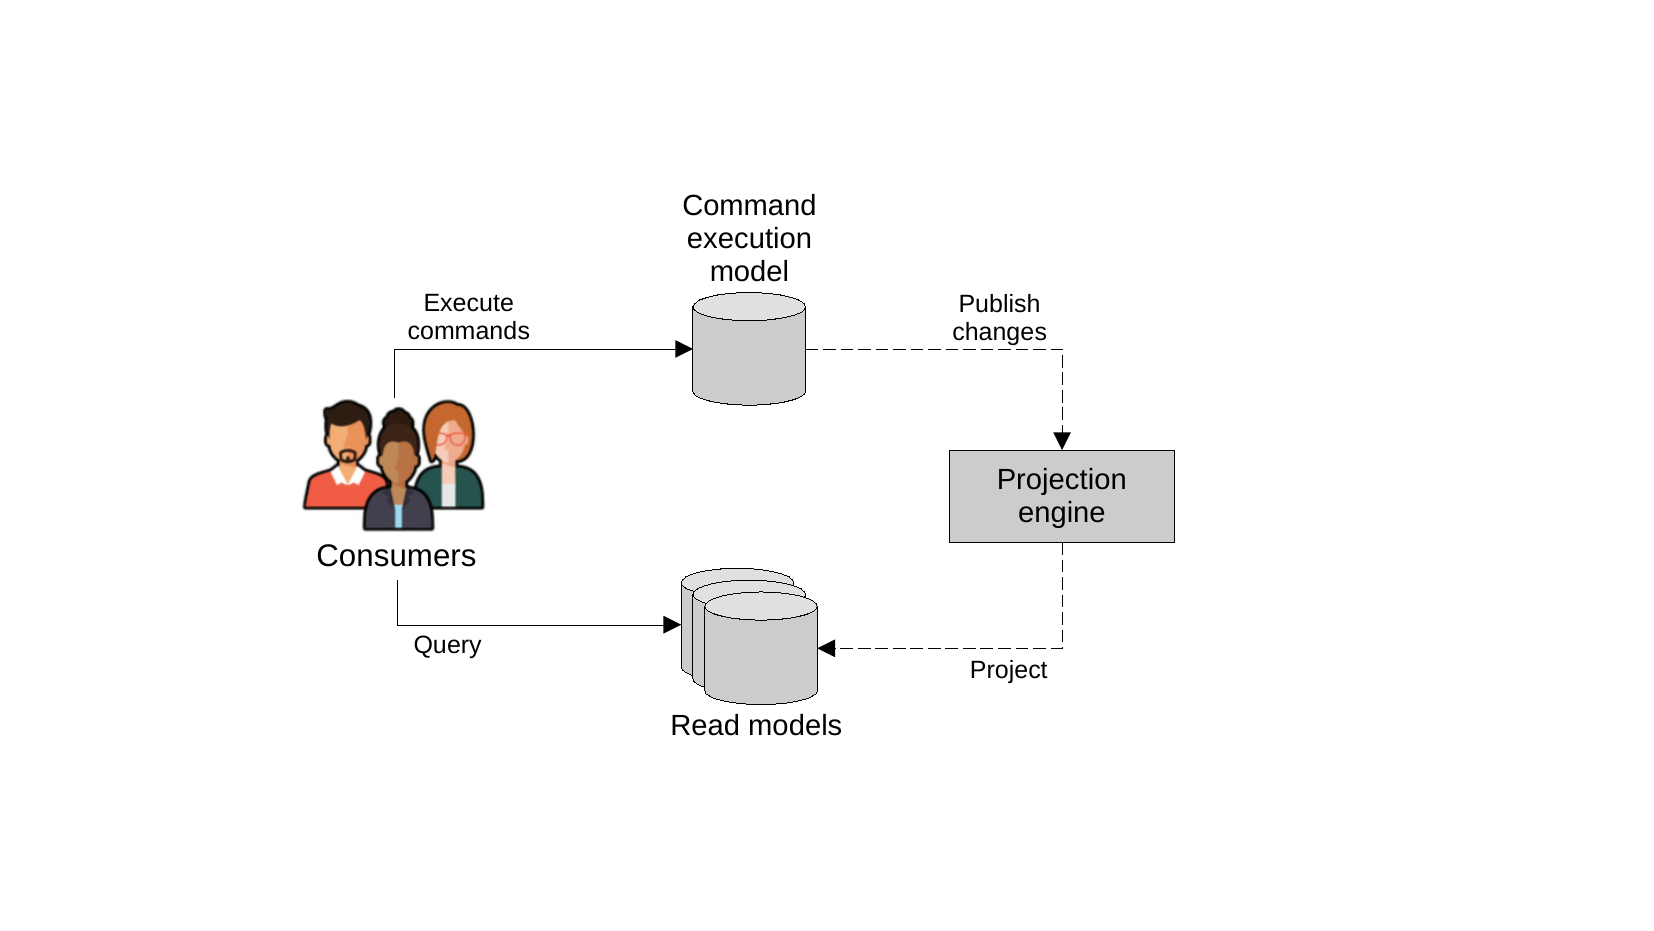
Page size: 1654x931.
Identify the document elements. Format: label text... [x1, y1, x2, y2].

text_box [268, 167, 1206, 768]
text_box Payment processor [692, 295, 806, 321]
text_box Execute commands [392, 281, 545, 353]
picture [300, 397, 488, 533]
text_box Query [398, 623, 497, 667]
text_box Project [955, 648, 1063, 692]
text_box Read models [655, 701, 858, 749]
text_box Publish changes [937, 282, 1062, 353]
text_box Payment processor [681, 568, 818, 621]
text_box Projection engine [949, 450, 1175, 543]
text_box Command execution model [667, 181, 832, 295]
text_box Consumers [301, 530, 492, 581]
